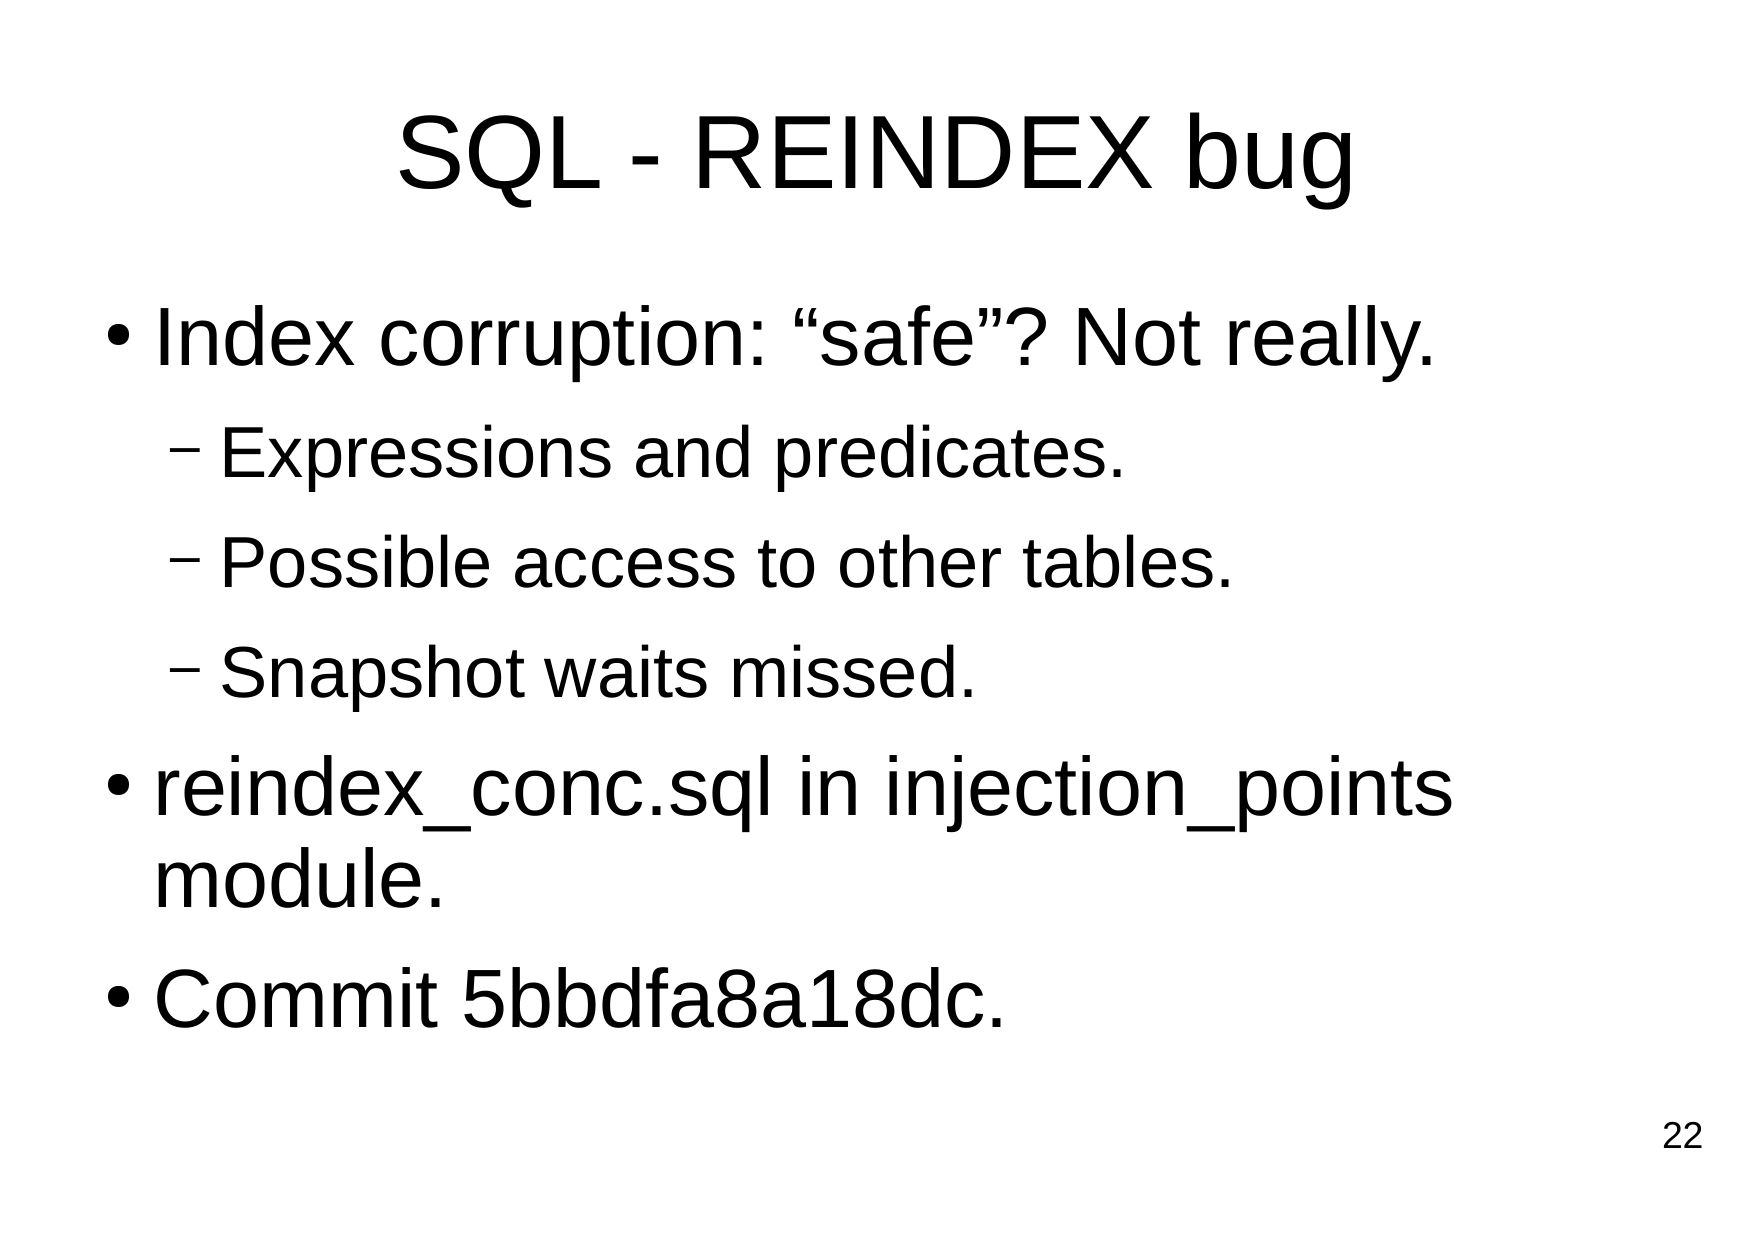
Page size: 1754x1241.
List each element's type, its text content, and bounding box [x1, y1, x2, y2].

list Index corruption: “safe”? Not really. Expressions and predicates. Possible access to other tables. Snapshot waits missed. reindex_conc.sql in injection_points module. Commit 5bbdfa8a18dc. [87, 290, 1667, 1051]
text_box <number> [1447, 1106, 1719, 1201]
title SQL - REINDEX bug [87, 49, 1667, 257]
